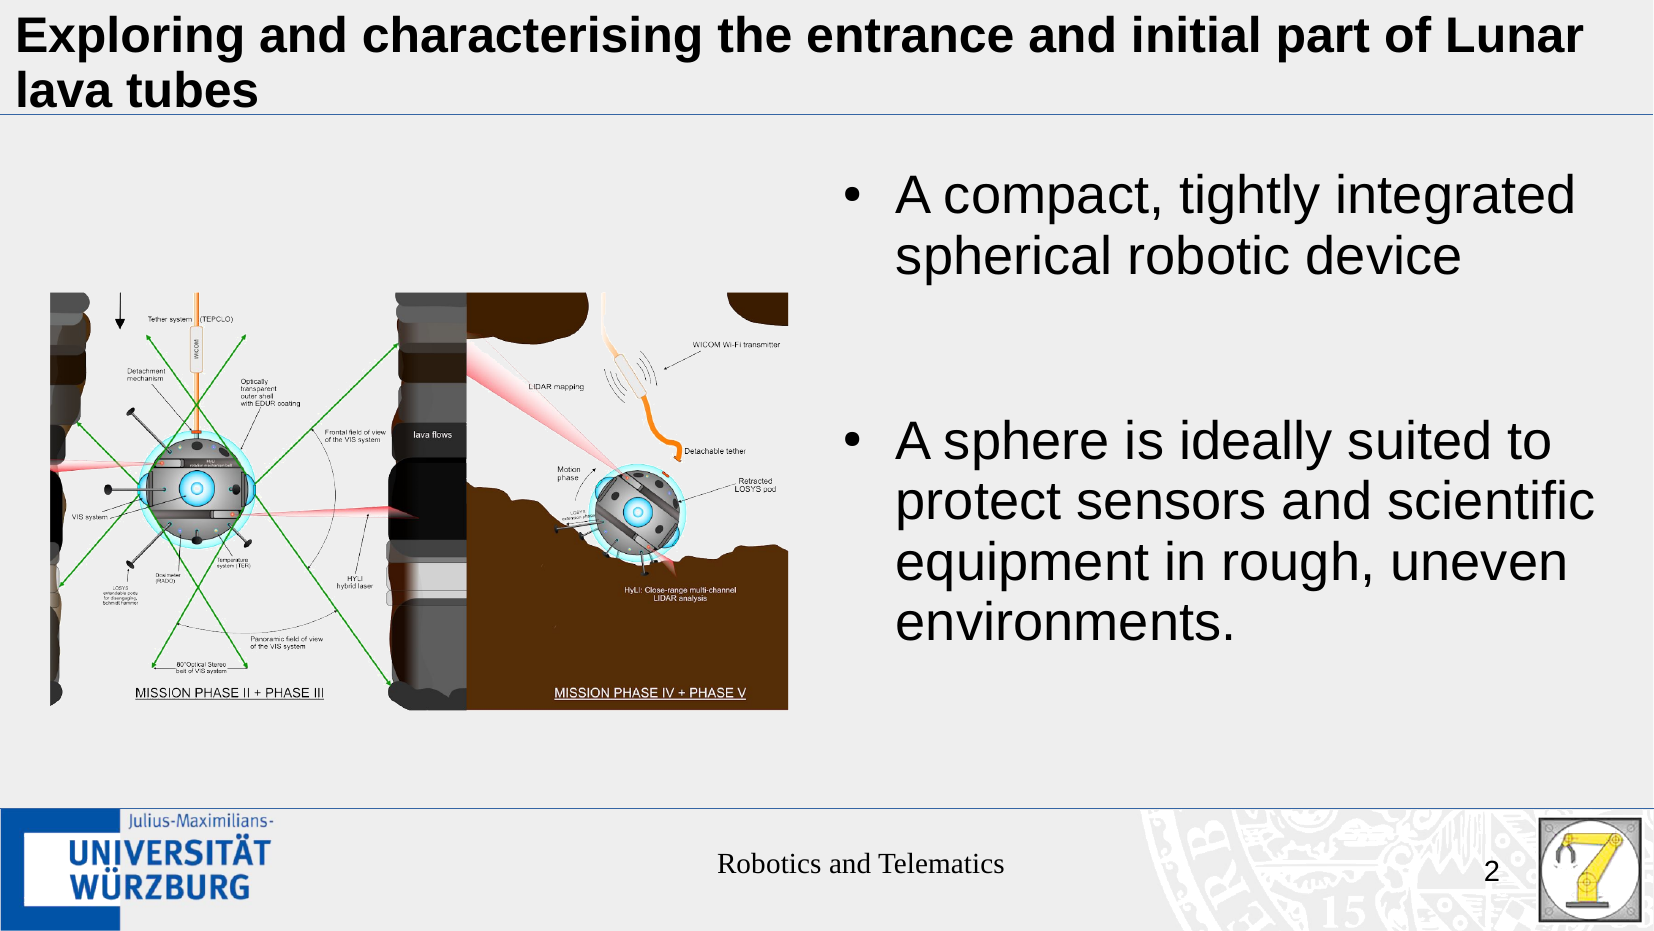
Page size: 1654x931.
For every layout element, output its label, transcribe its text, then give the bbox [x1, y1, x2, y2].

picture [30, 276, 809, 729]
title Exploring and characterising the entrance and initial part of Lunar lava tubes [15, 0, 1624, 141]
picture [0, 809, 1654, 931]
list A compact, tightly integrated spherical robotic device A sphere is ideally suited to protect sensors and scientific equipment in rough, uneven environments. [825, 165, 1636, 766]
